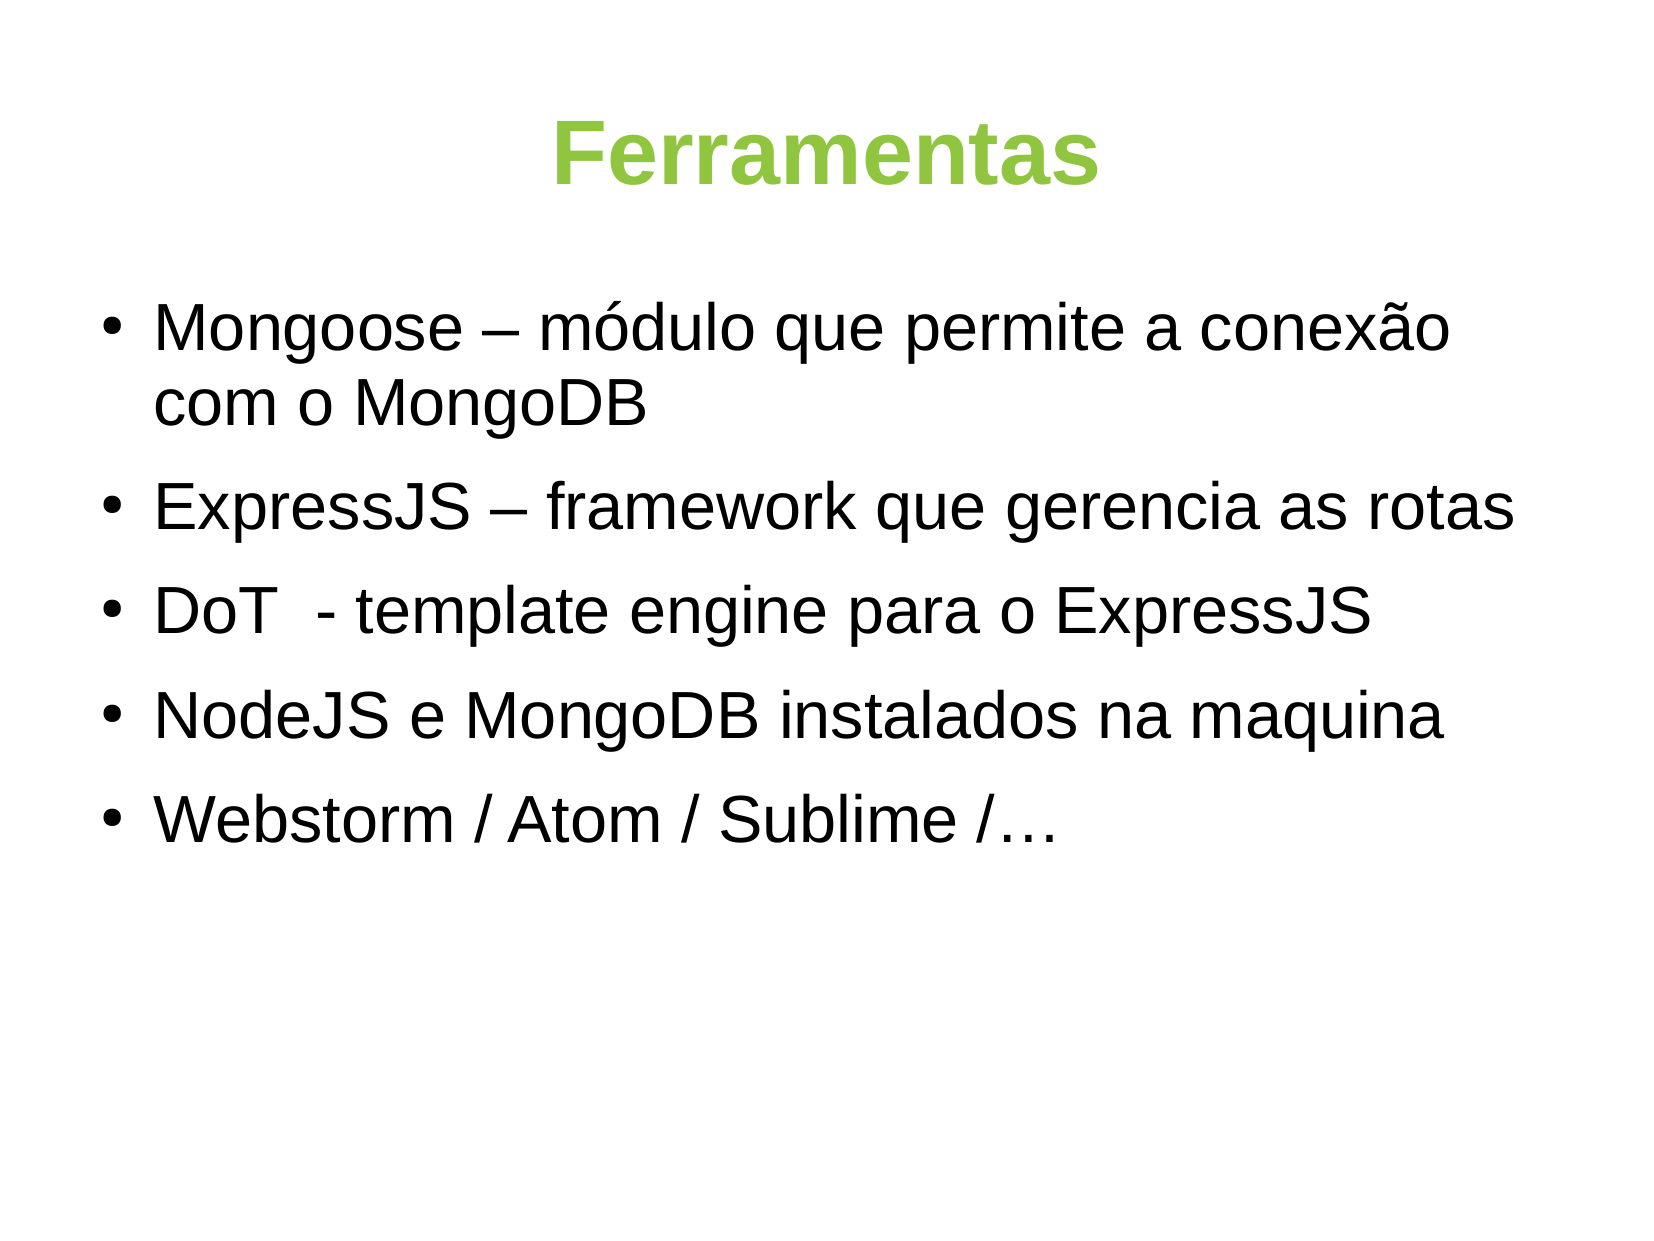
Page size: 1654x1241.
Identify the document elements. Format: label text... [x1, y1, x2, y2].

title Ferramentas [82, 49, 1571, 257]
list Mongoose – módulo que permite a conexão com o MongoDB ExpressJS – framework que gerencia as rotas DoT - template engine para o ExpressJS NodeJS e MongoDB instalados na maquina Webstorm / Atom / Sublime /… [82, 290, 1571, 1010]
